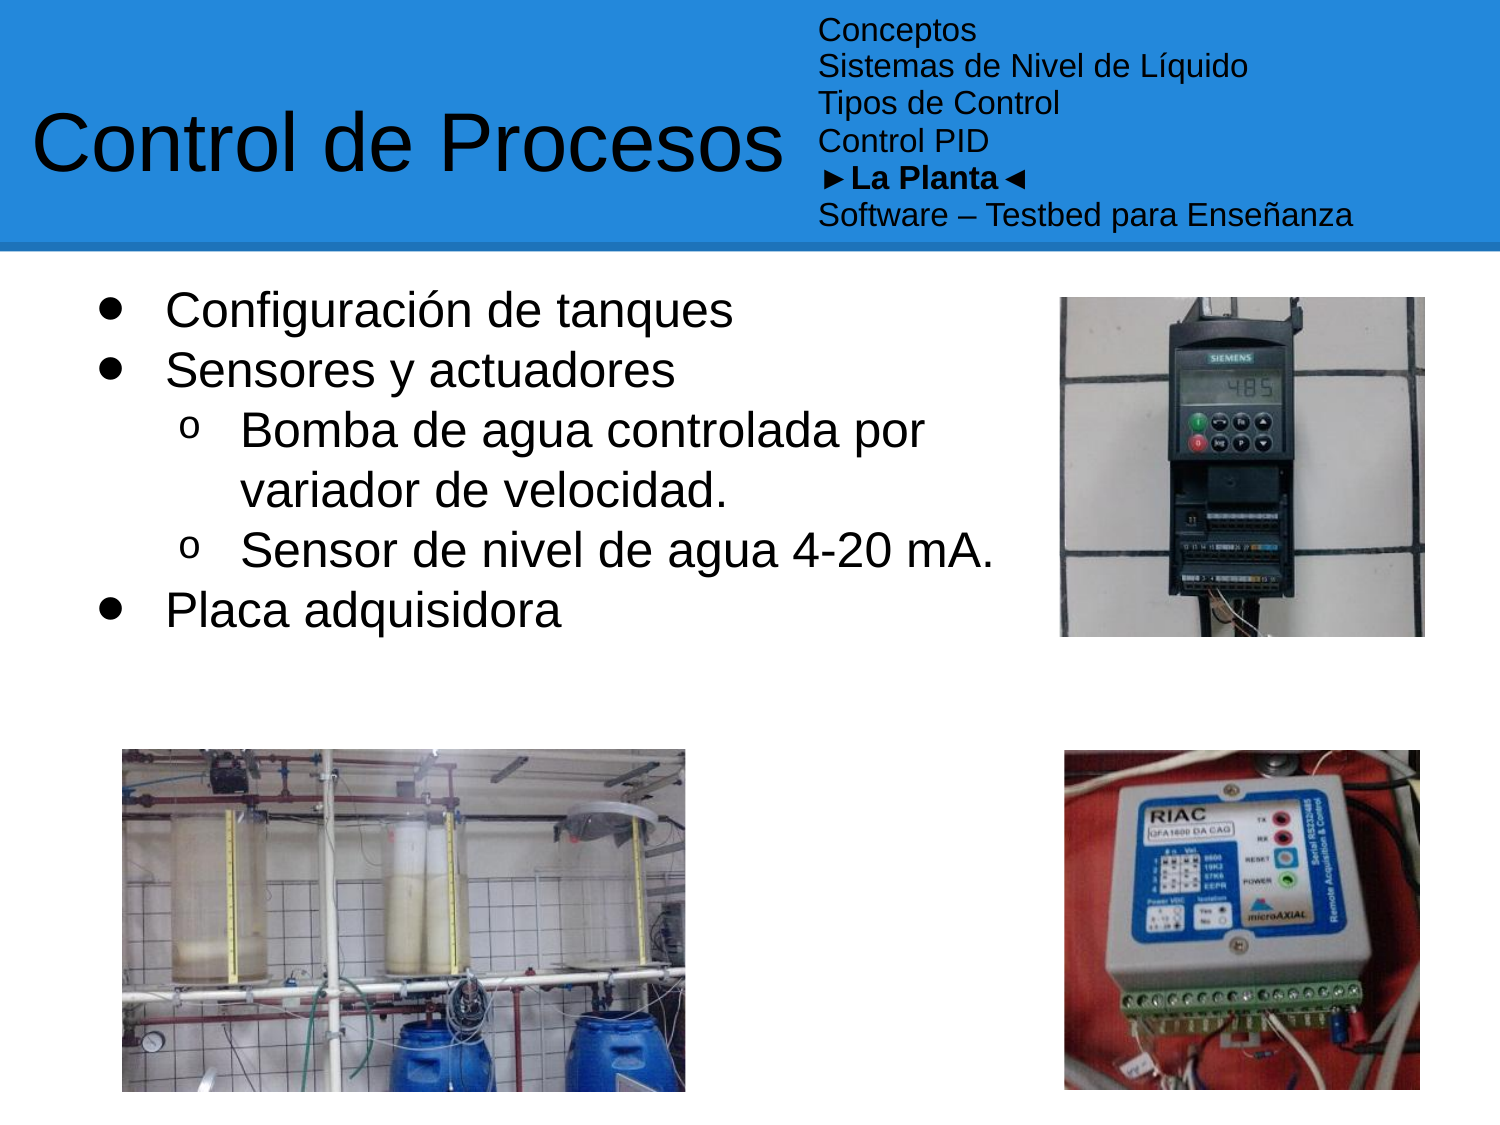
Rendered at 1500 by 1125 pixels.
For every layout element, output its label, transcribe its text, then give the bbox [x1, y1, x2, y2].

text_box [1059, 297, 1425, 637]
list Configuración de tanques Sensores y actuadores Bomba de agua controlada por variador de velocidad. Sensor de nivel de agua 4-20 mA. Placa adquisidora [75, 262, 1028, 674]
text_box [1064, 750, 1420, 1090]
text_box [122, 749, 686, 1092]
title Control de Procesos [15, 21, 803, 240]
text_box Conceptos Sistemas de Nivel de Líquido Tipos de Control Control PID ►La Planta◄ Software – Testbed para Enseñanza [803, 3, 1489, 244]
